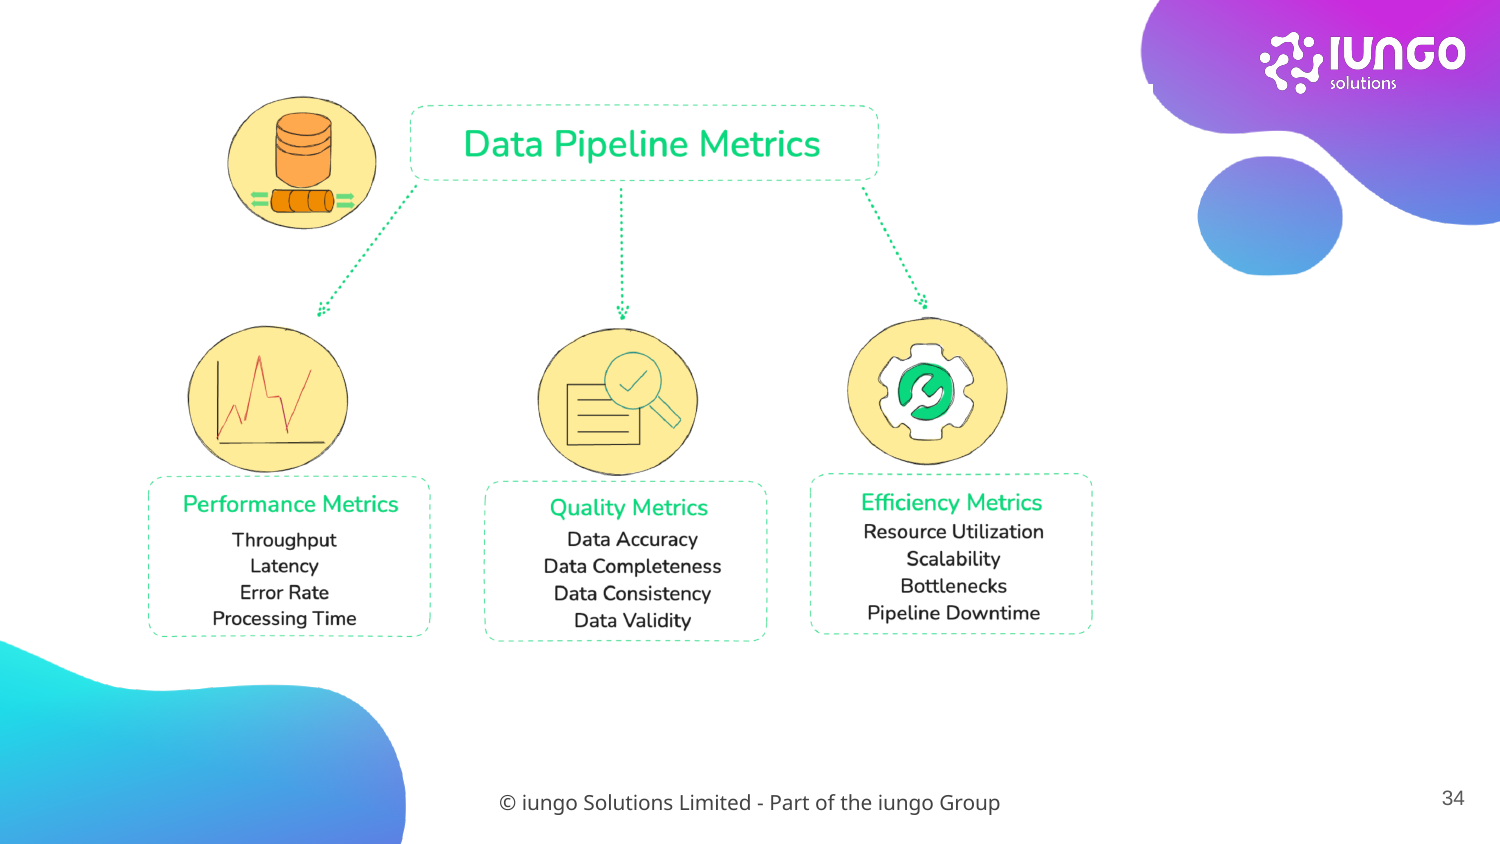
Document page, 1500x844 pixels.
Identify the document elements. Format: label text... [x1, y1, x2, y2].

picture [0, 0, 1500, 844]
slide_number <number> [1389, 764, 1480, 830]
